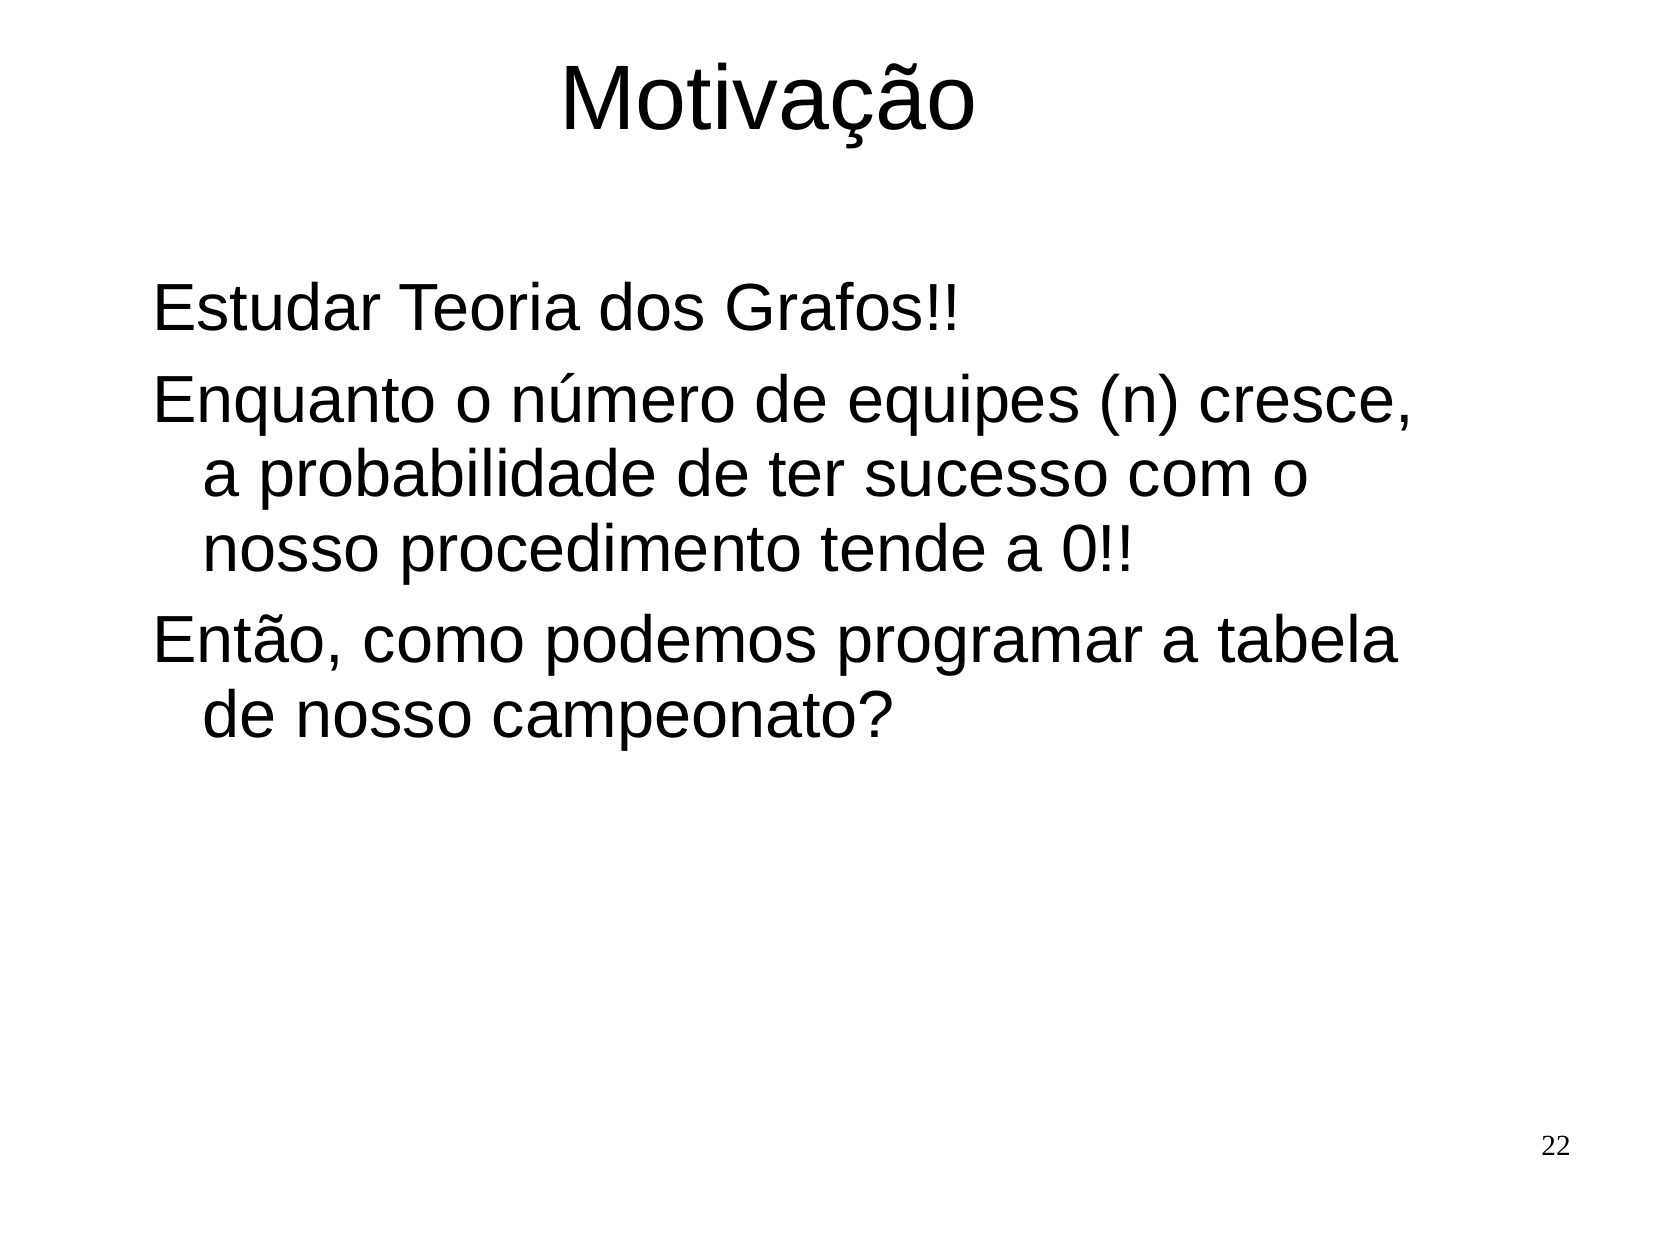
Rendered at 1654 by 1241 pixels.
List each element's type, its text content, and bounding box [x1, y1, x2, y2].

list Estudar Teoria dos Grafos!! Enquanto o número de equipes (n) cresce, a probabilidade de ter sucesso com o nosso procedimento tende a 0!! Então, como podemos programar a tabela de nosso campeonato? [137, 262, 1450, 926]
title Motivação [237, 38, 1300, 157]
